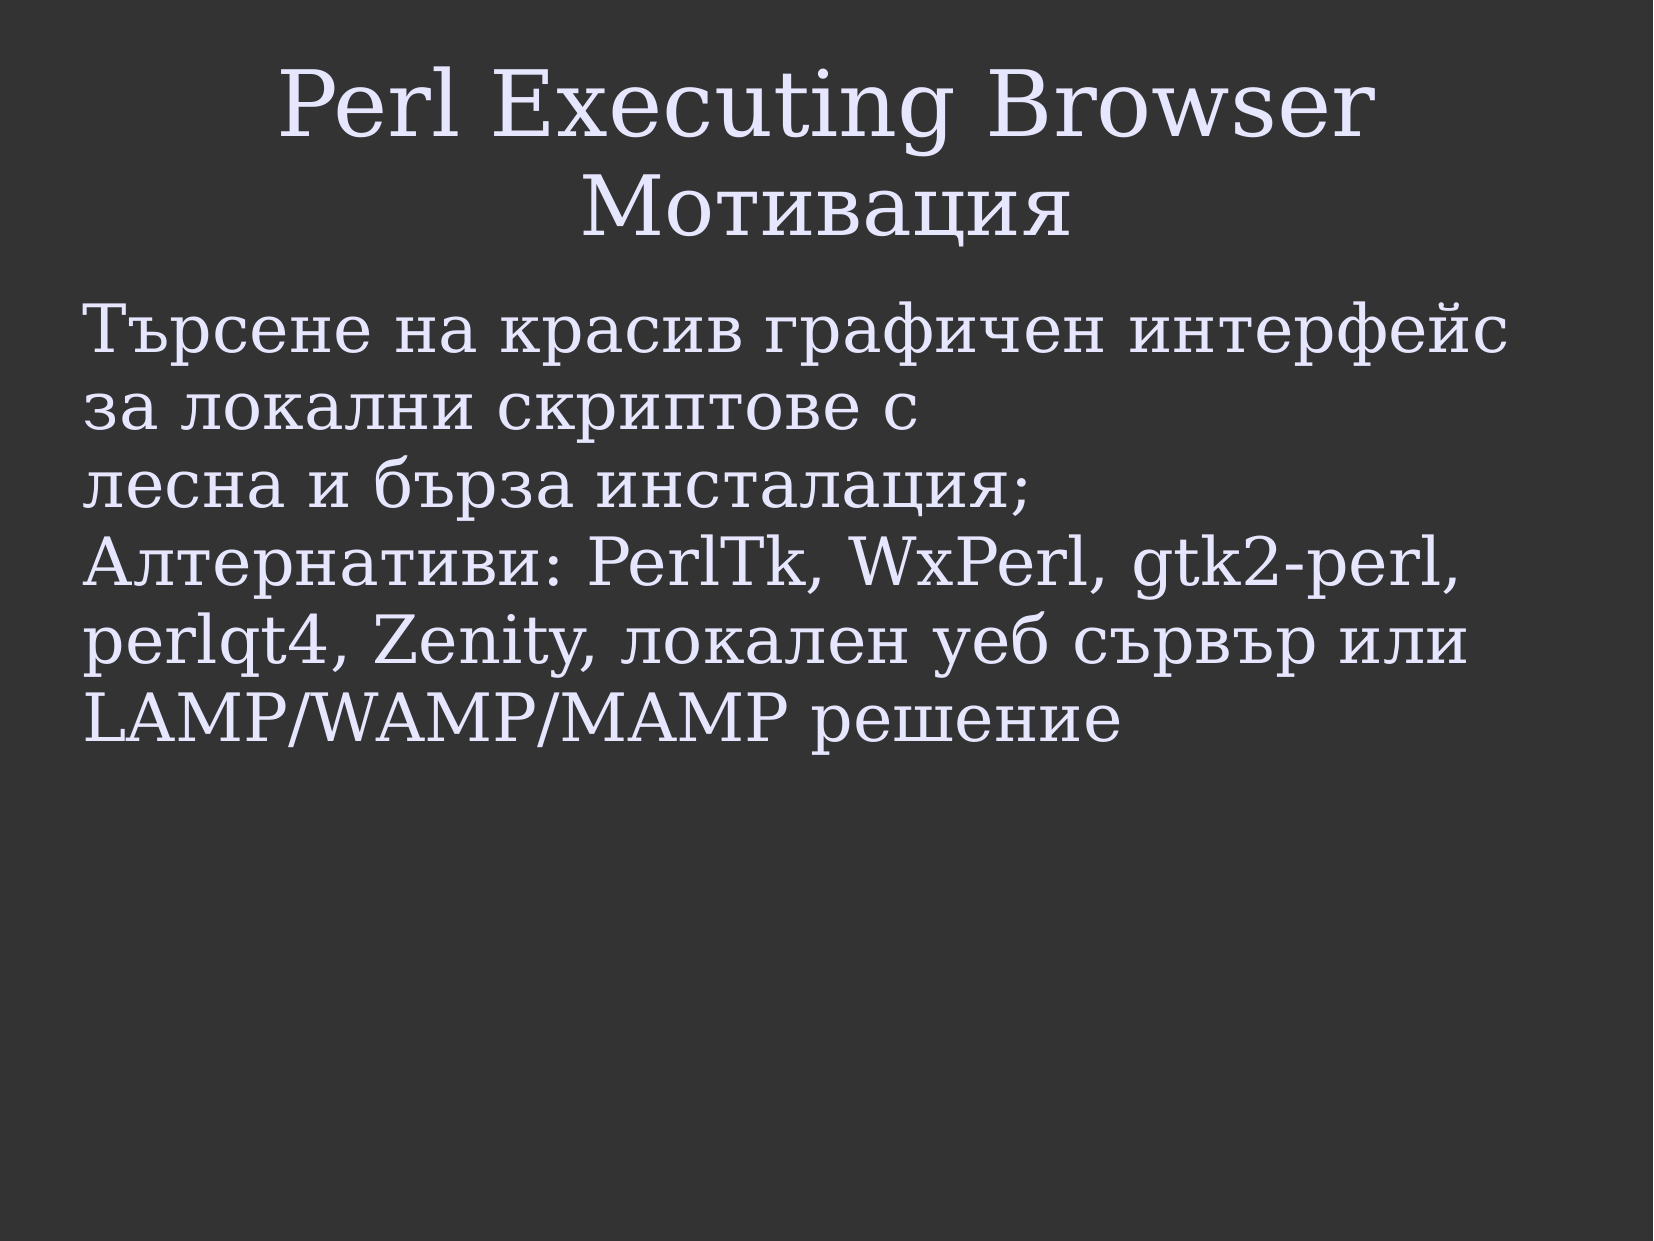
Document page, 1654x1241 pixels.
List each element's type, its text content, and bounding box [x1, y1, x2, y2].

list Търсене на красив графичен интерфейс за локални скриптове с лесна и бърза инсталация; Алтернативи: PerlTk, WxPerl, gtk2-perl, perlqt4, Zenity, локален уеб сървър или LAMP/WAMP/MAMP решение [82, 290, 1571, 1010]
title Perl Executing Browser Мотивация [82, 49, 1571, 257]
